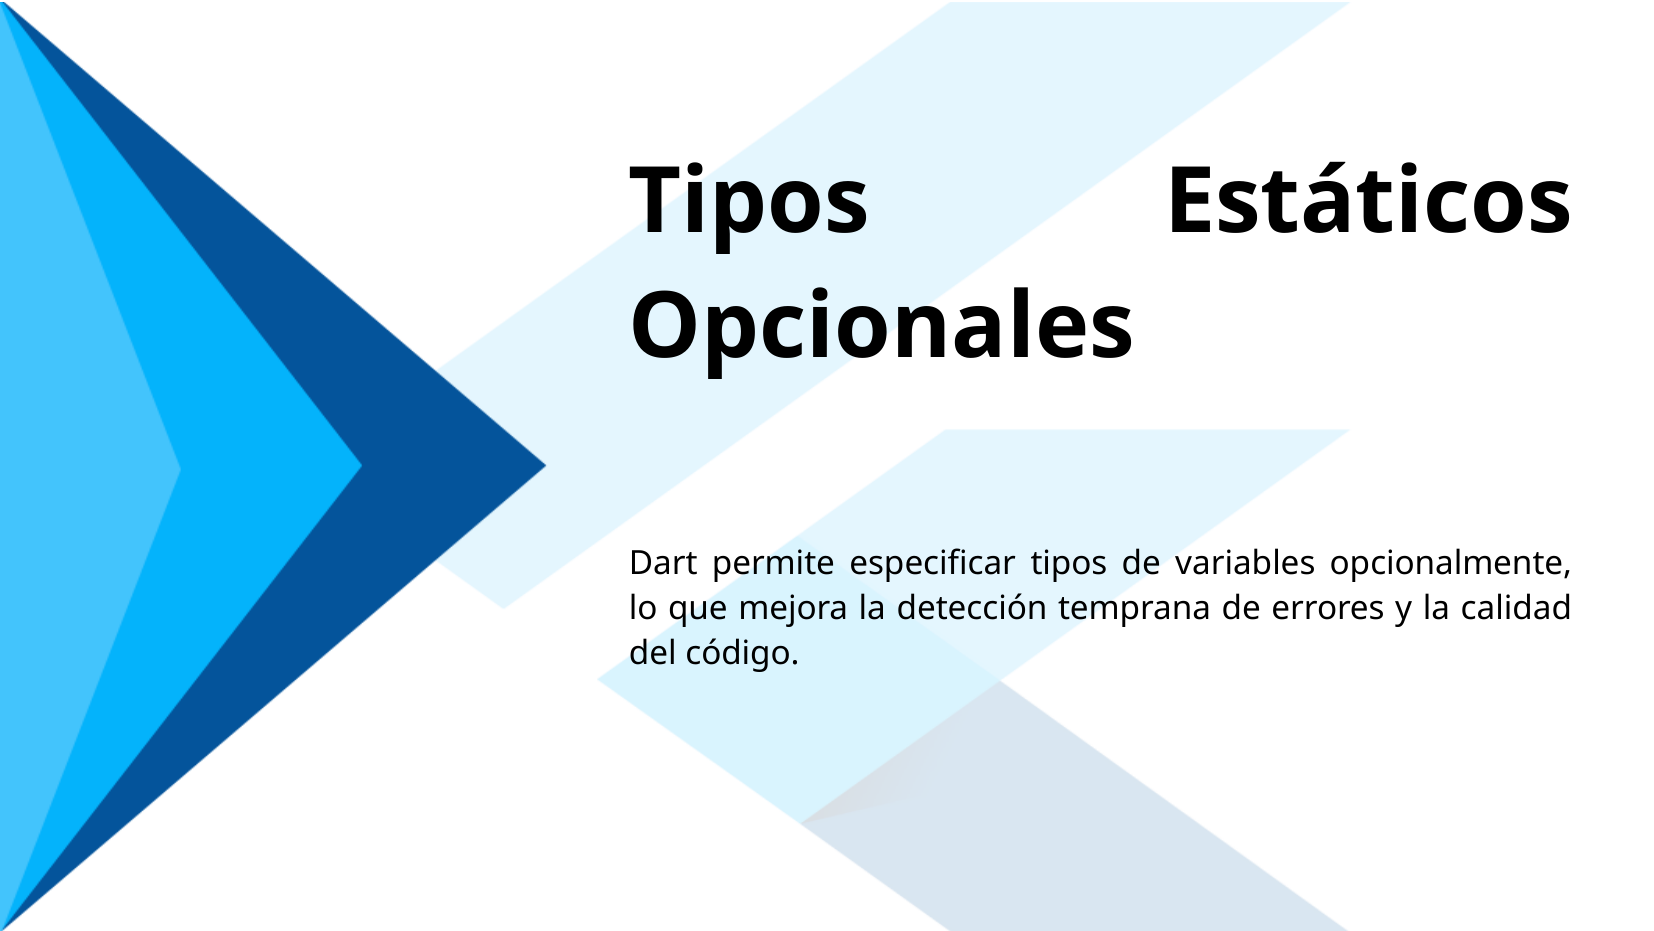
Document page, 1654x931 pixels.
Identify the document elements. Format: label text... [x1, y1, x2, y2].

text_box Tipos Estáticos Opcionales [614, 126, 1589, 402]
picture [0, 2, 1654, 931]
text_box Dart permite especificar tipos de variables opcionalmente, lo que mejora la detección temprana de errores y la calidad del código. [614, 531, 1589, 813]
